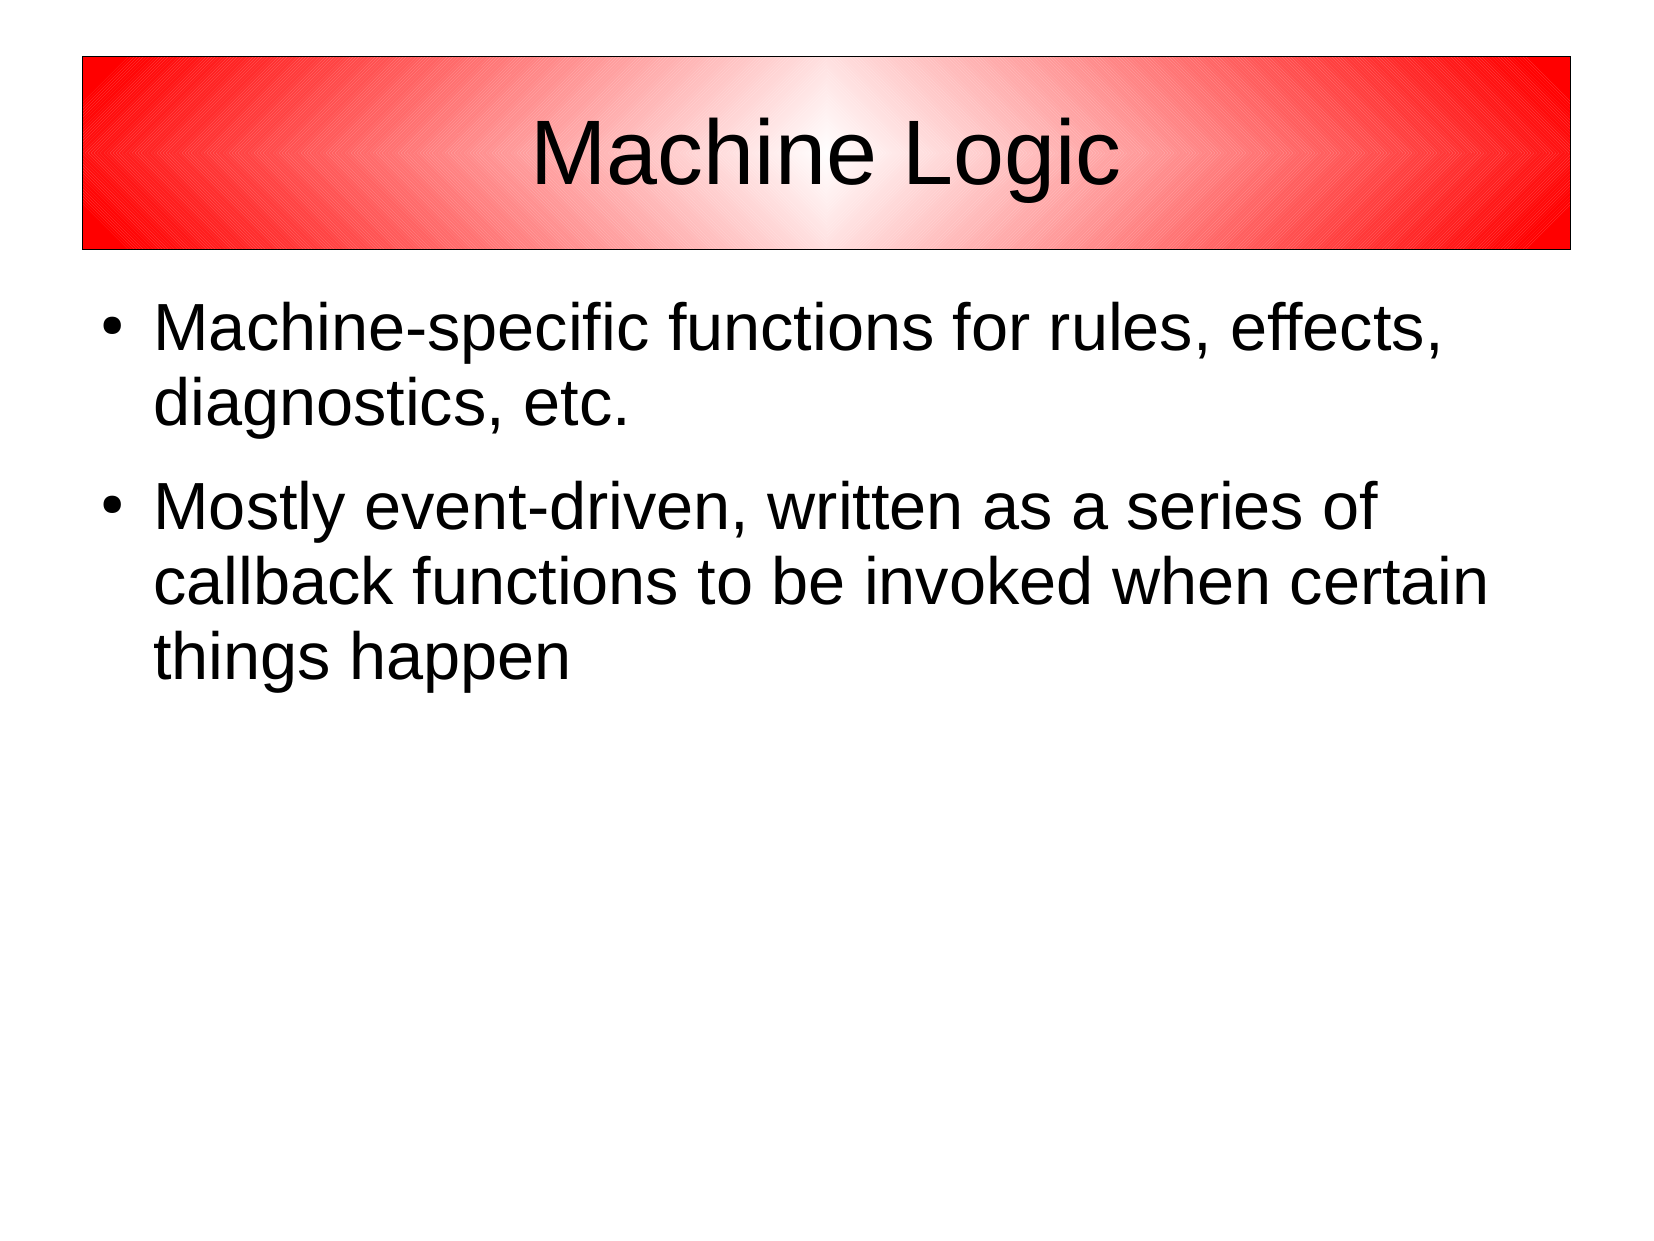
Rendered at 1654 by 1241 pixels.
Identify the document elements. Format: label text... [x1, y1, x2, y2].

list Machine-specific functions for rules, effects, diagnostics, etc. Mostly event-driven, written as a series of callback functions to be invoked when certain things happen [82, 290, 1571, 1094]
title Machine Logic [82, 56, 1571, 250]
